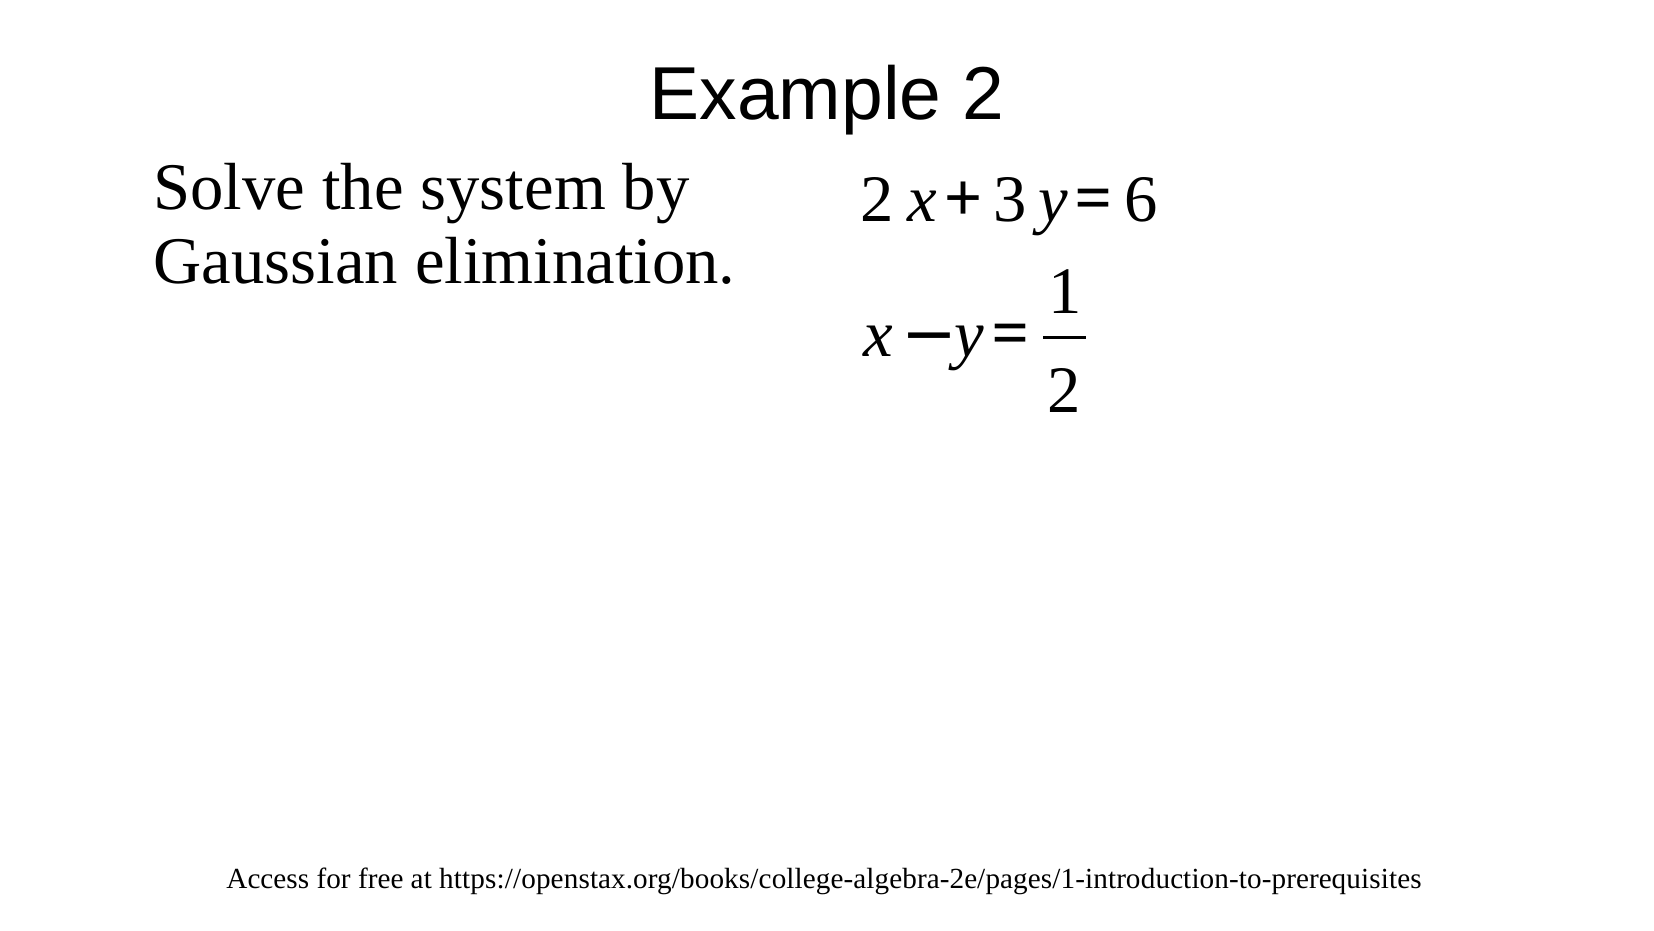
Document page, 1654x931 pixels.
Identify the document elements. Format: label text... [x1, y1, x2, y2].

chart [845, 150, 1160, 432]
title Example 2 [82, 37, 1571, 151]
list Solve the system by Gaussian elimination. [82, 150, 809, 826]
